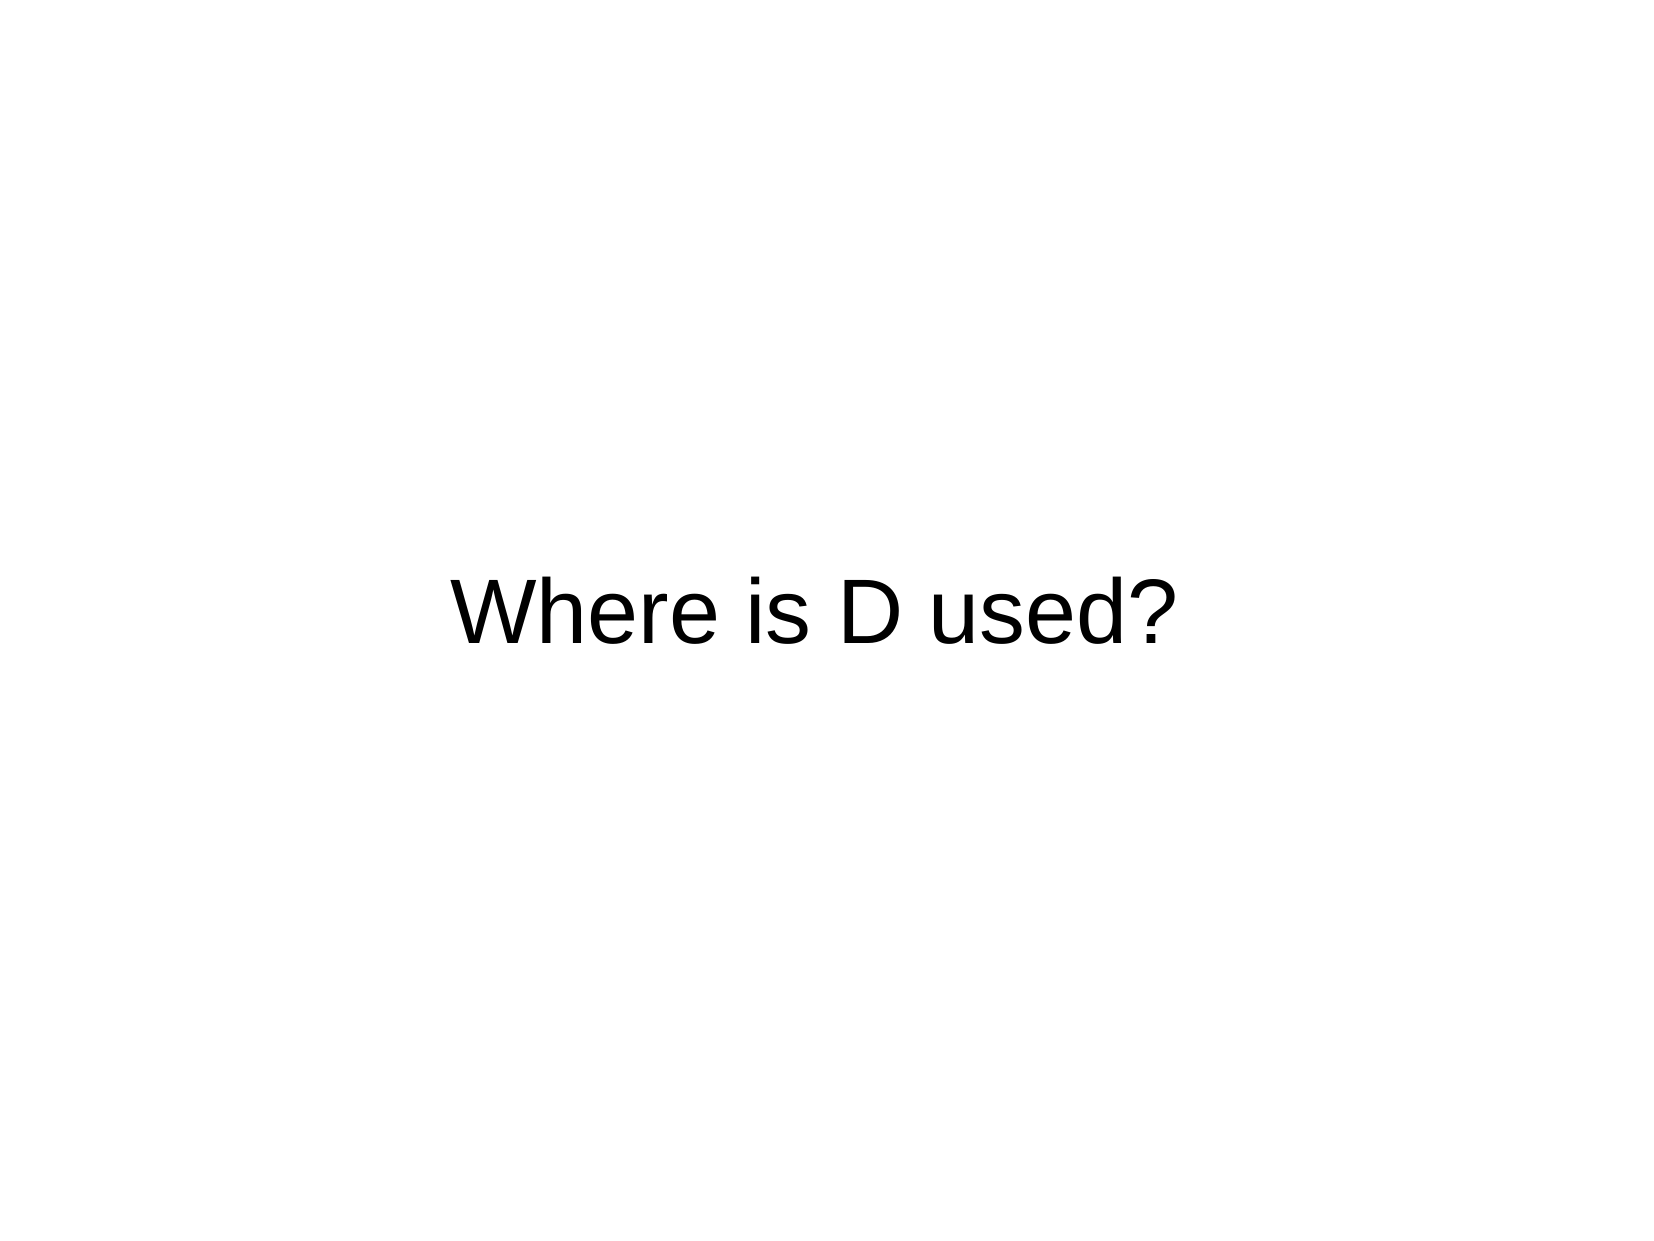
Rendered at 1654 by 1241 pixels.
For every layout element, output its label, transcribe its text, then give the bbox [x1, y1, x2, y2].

title Where is D used? [70, 507, 1559, 715]
